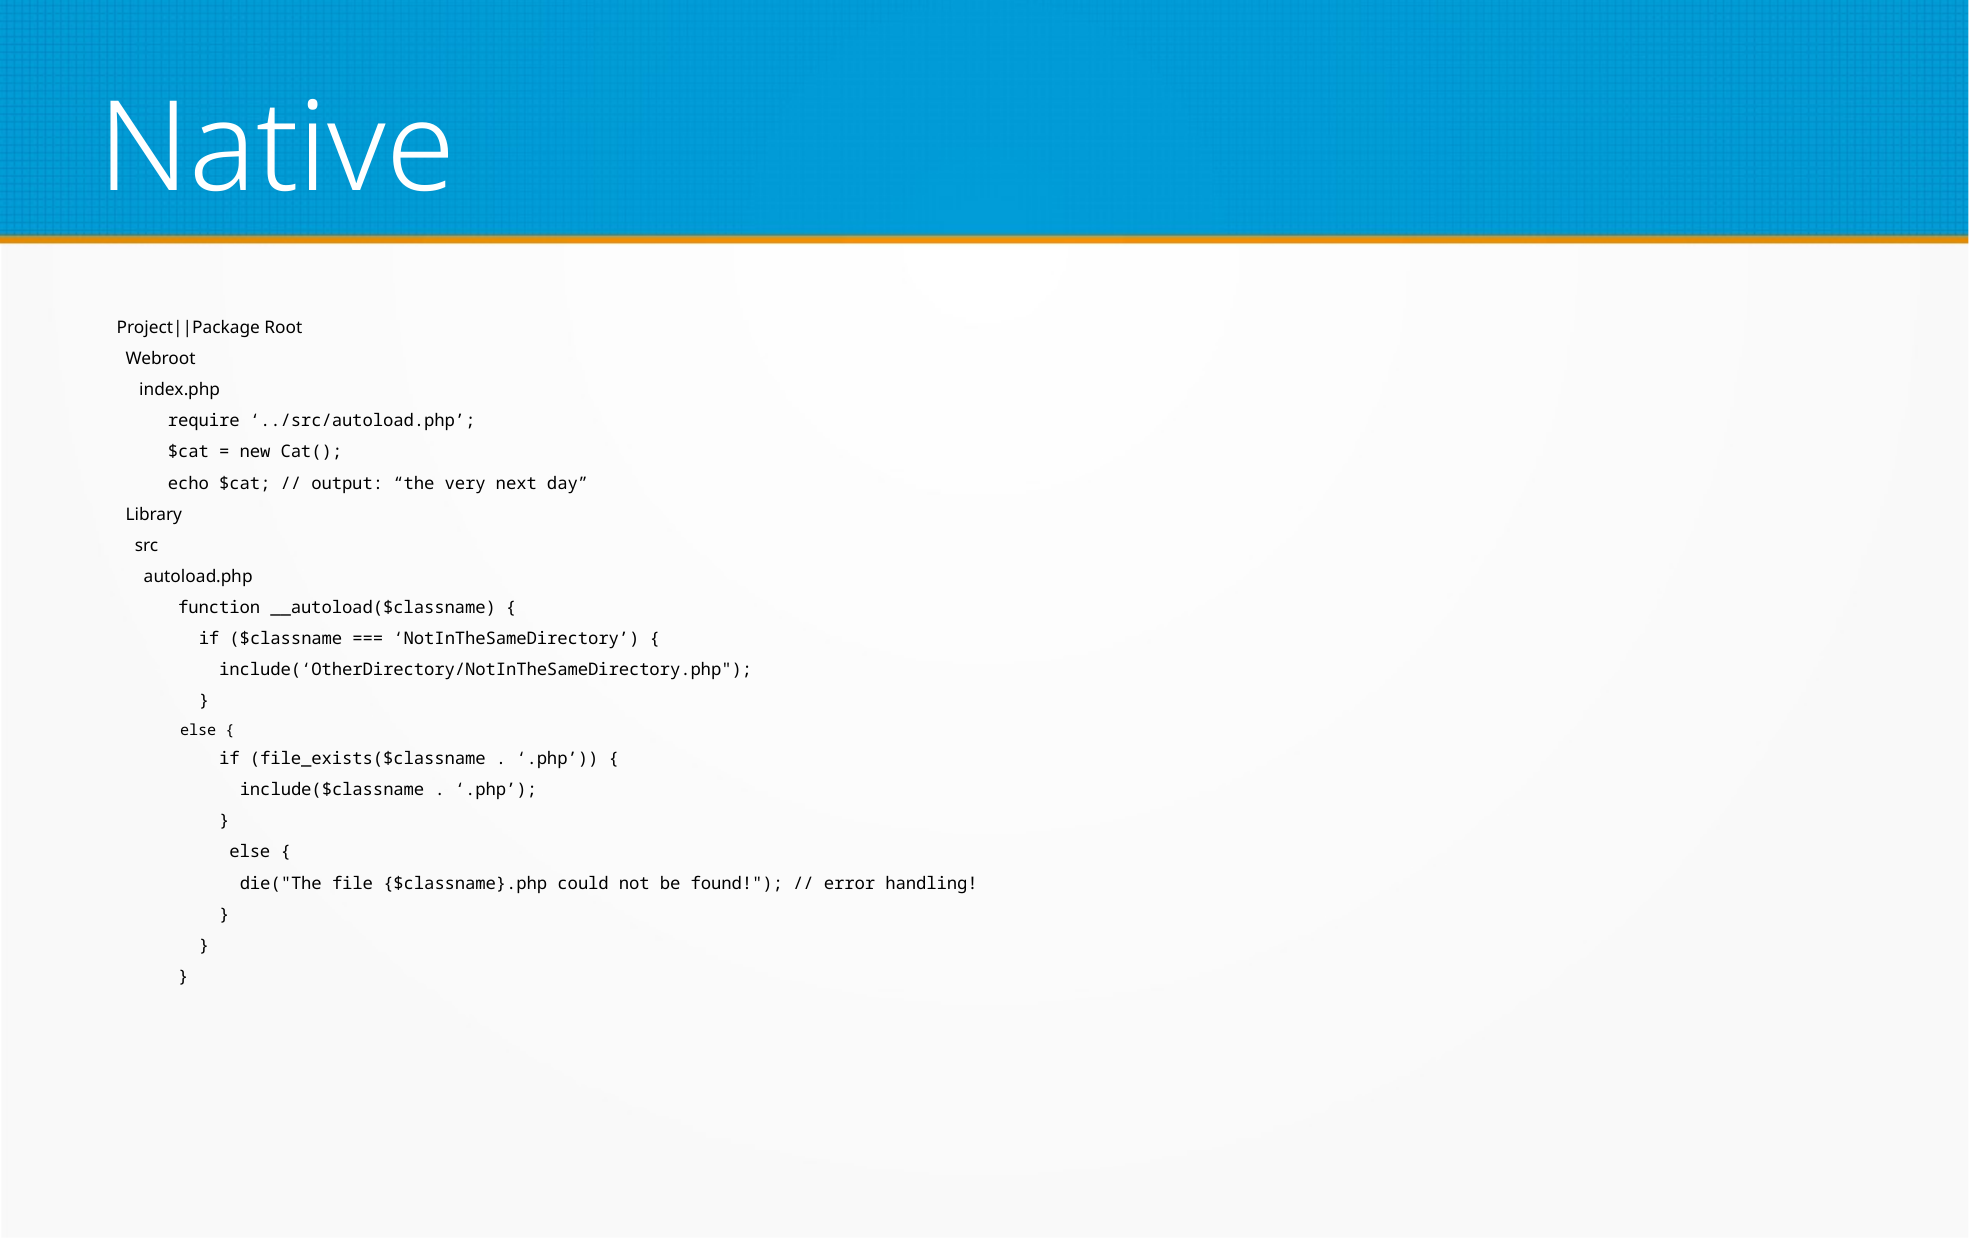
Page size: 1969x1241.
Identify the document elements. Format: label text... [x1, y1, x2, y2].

title Native [98, 19, 1870, 227]
picture [0, 233, 1969, 1241]
list Project||Package Root Webroot index.php require ‘../src/autoload.php’; $cat = new Cat(); echo $cat; // output: “the very next day” Library src autoload.php function __autoload($classname) { if ($classname === ‘NotInTheSameDirectory’) { include(‘OtherDirectory/NotInTheSameDirectory.php"); } else { if (file_exists($classname . ‘.php’)) { include($classname . ‘.php’); } else { die("The file {$classname}.php could not be found!"); // error handling! } } } [98, 315, 1861, 1081]
